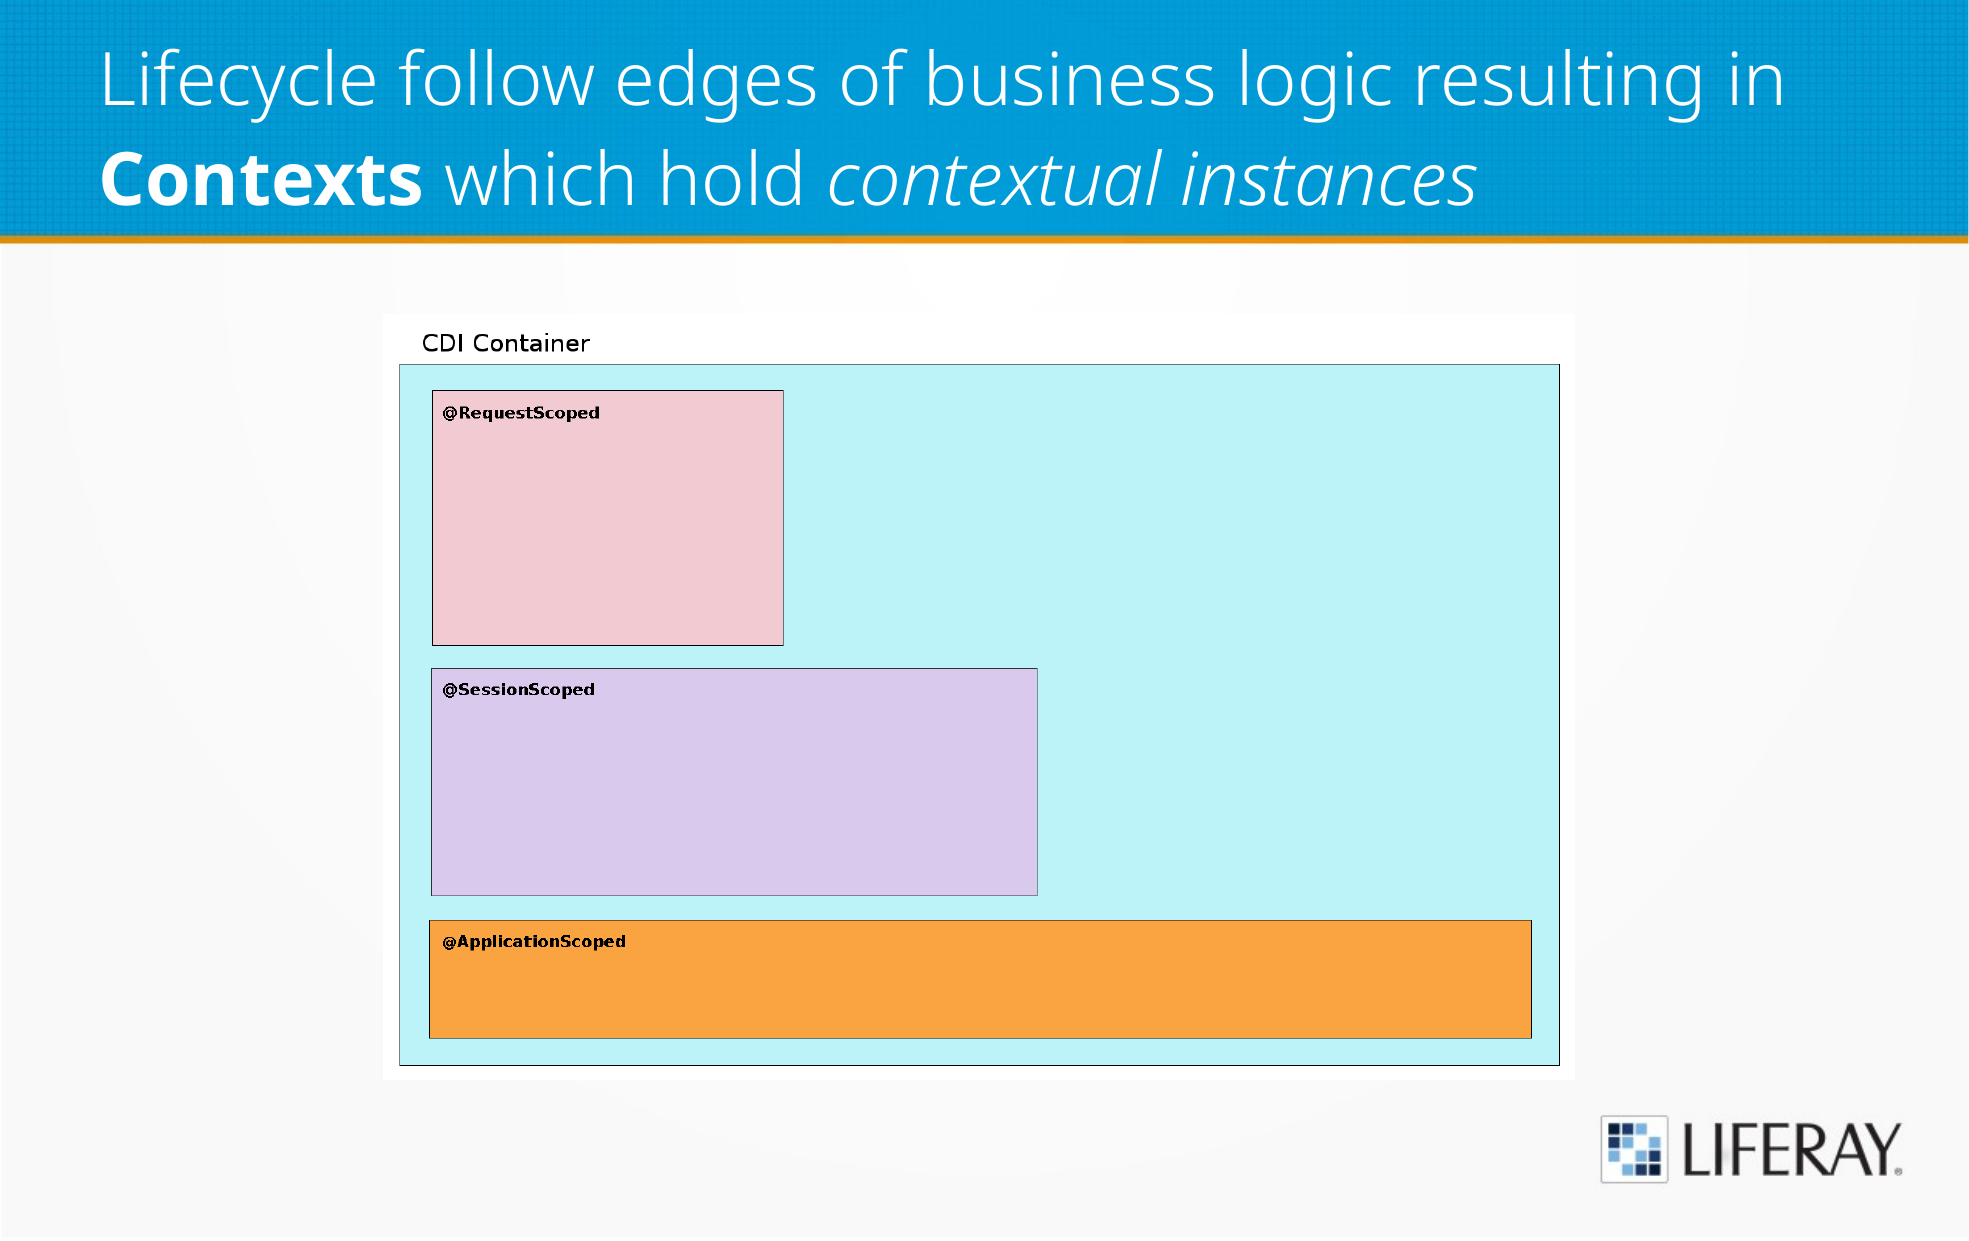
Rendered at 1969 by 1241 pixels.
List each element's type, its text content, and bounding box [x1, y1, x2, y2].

picture [0, 233, 1969, 1241]
title Lifecycle follow edges of business logic resulting in Contexts which hold contextual instances [98, 19, 1870, 227]
